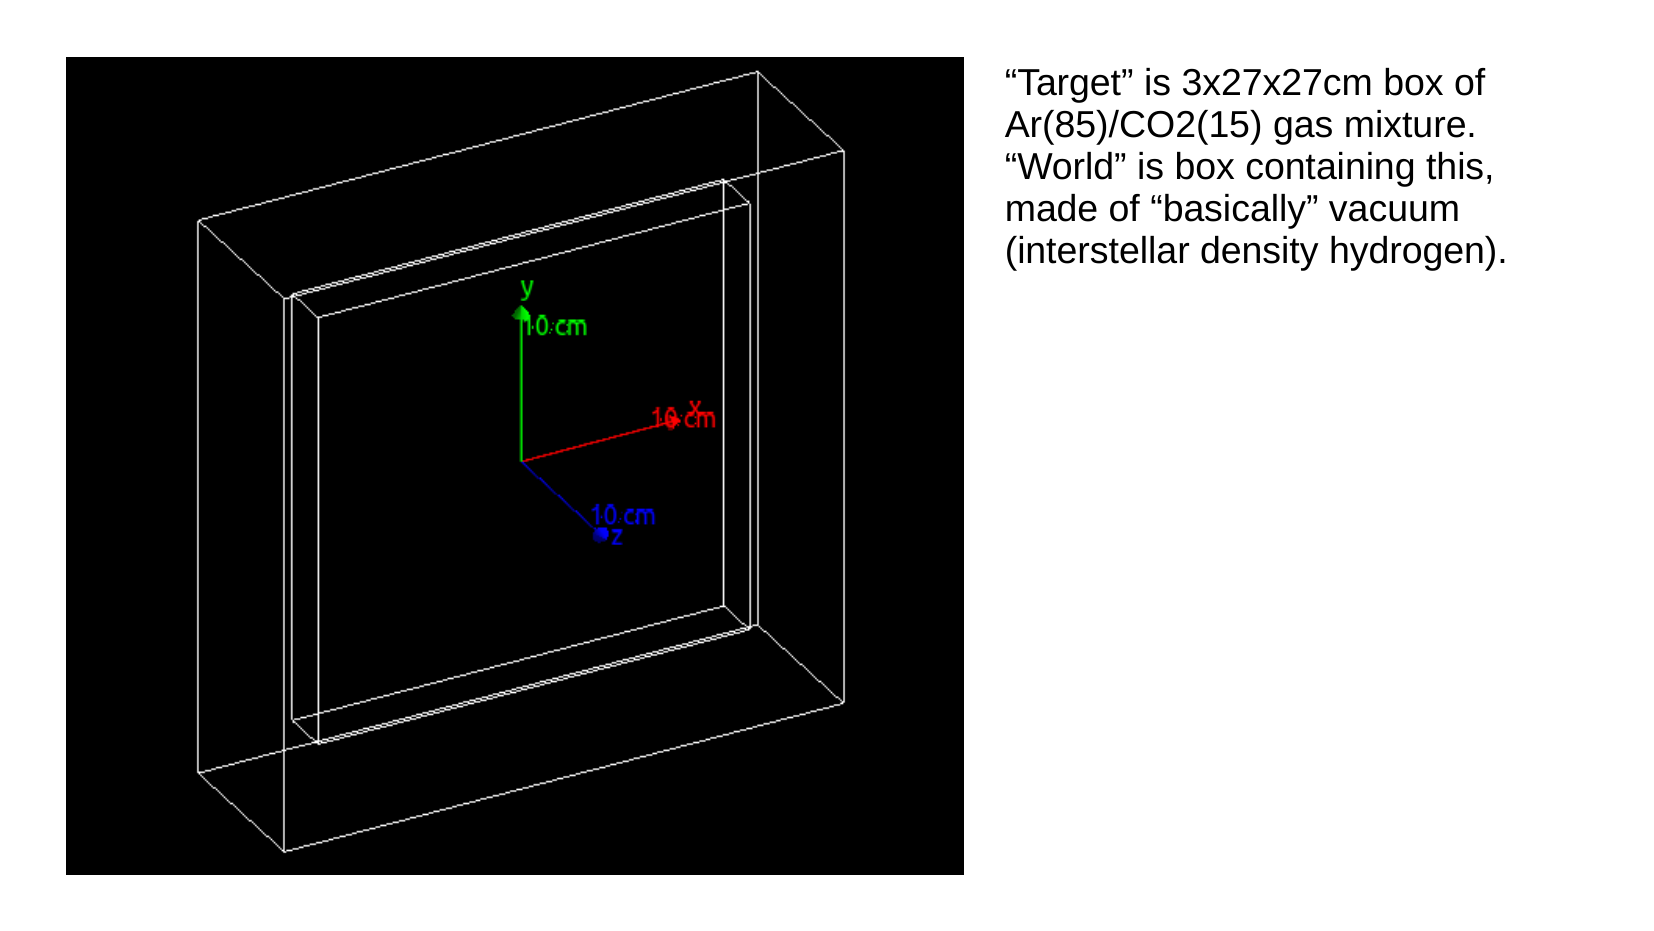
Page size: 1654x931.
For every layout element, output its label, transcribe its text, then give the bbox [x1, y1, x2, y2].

text_box “Target” is 3x27x27cm box of Ar(85)/CO2(15) gas mixture. “World” is box containing this, made of “basically” vacuum (interstellar density hydrogen). [990, 54, 1606, 363]
picture [66, 57, 964, 875]
